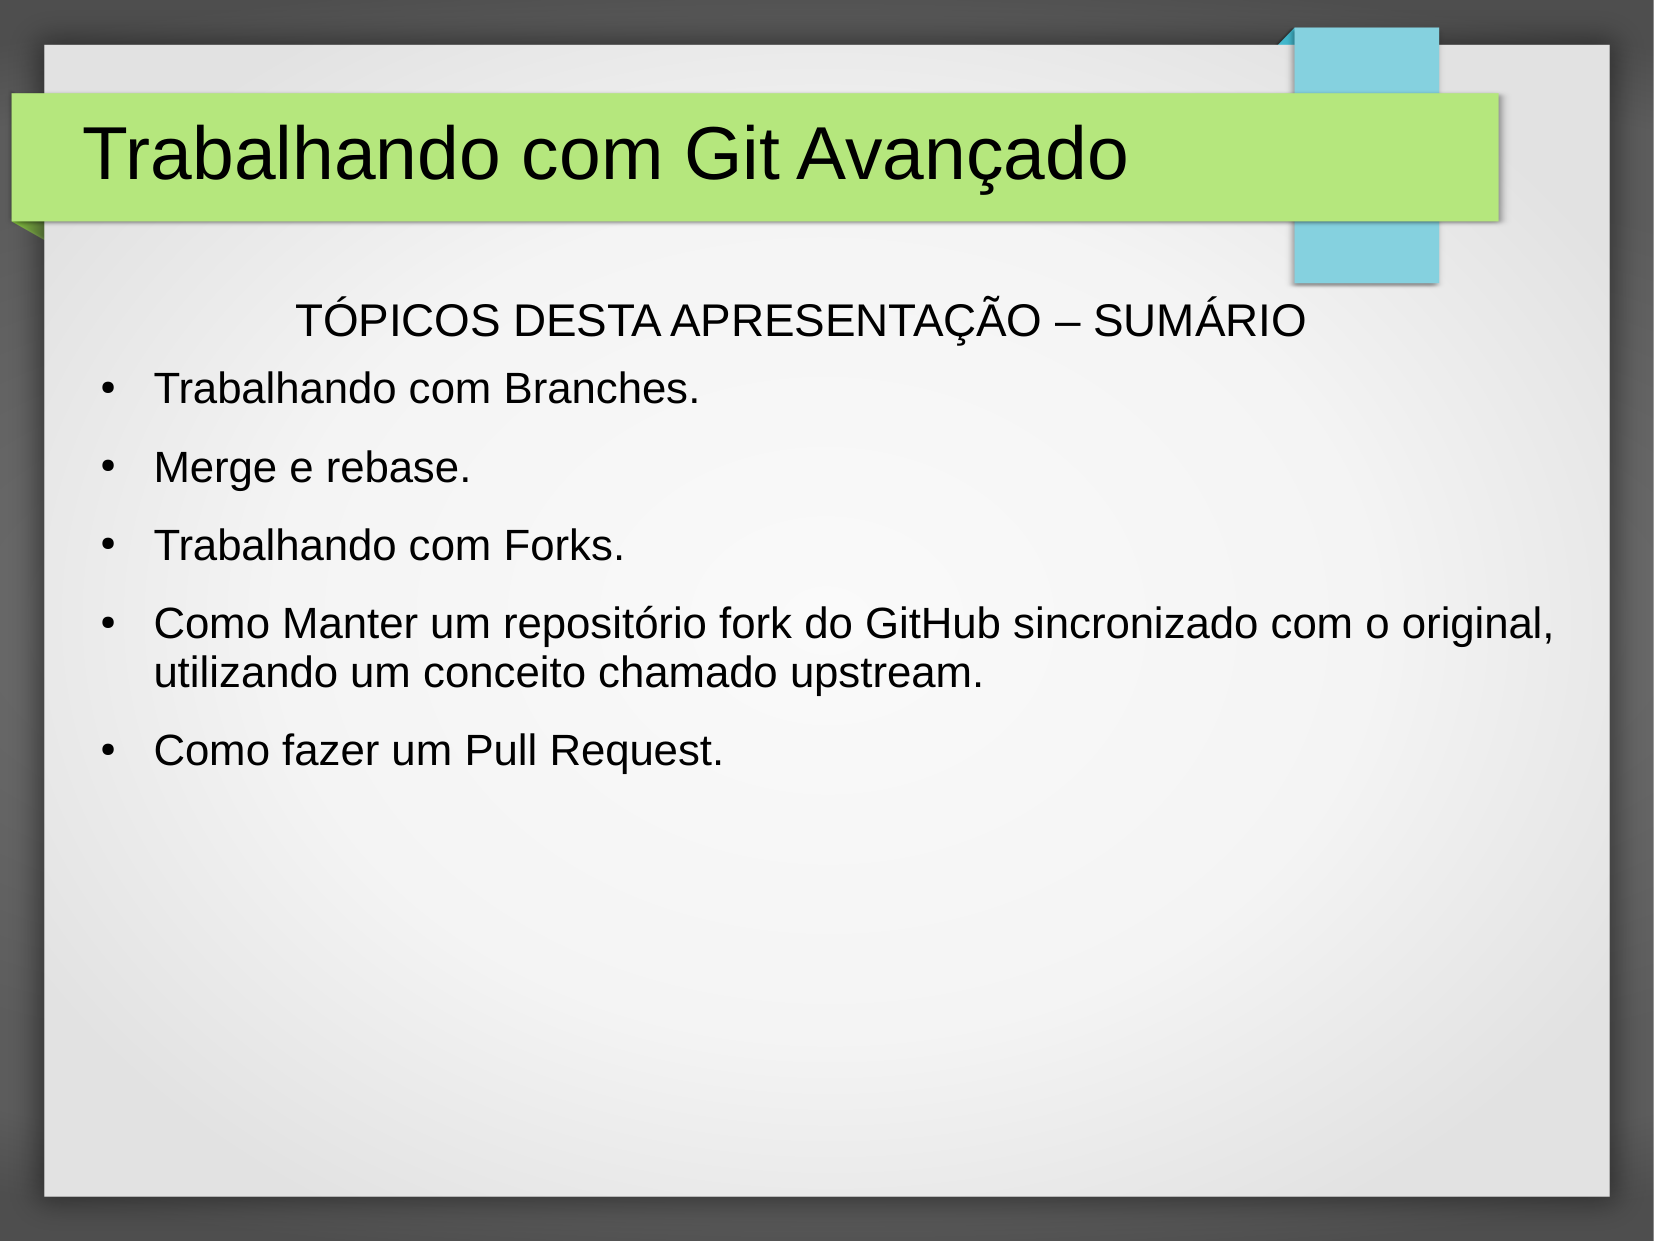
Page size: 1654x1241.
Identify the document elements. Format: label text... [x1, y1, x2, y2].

list TÓPICOS DESTA APRESENTAÇÃO – SUMÁRIO Trabalhando com Branches. Merge e rebase. Trabalhando com Forks. Como Manter um repositório fork do GitHub sincronizado com o original, utilizando um conceito chamado upstream. Como fazer um Pull Request. [82, 295, 1571, 1016]
picture [0, 0, 1654, 1241]
title Trabalhando com Git Avançado [82, 94, 1264, 213]
